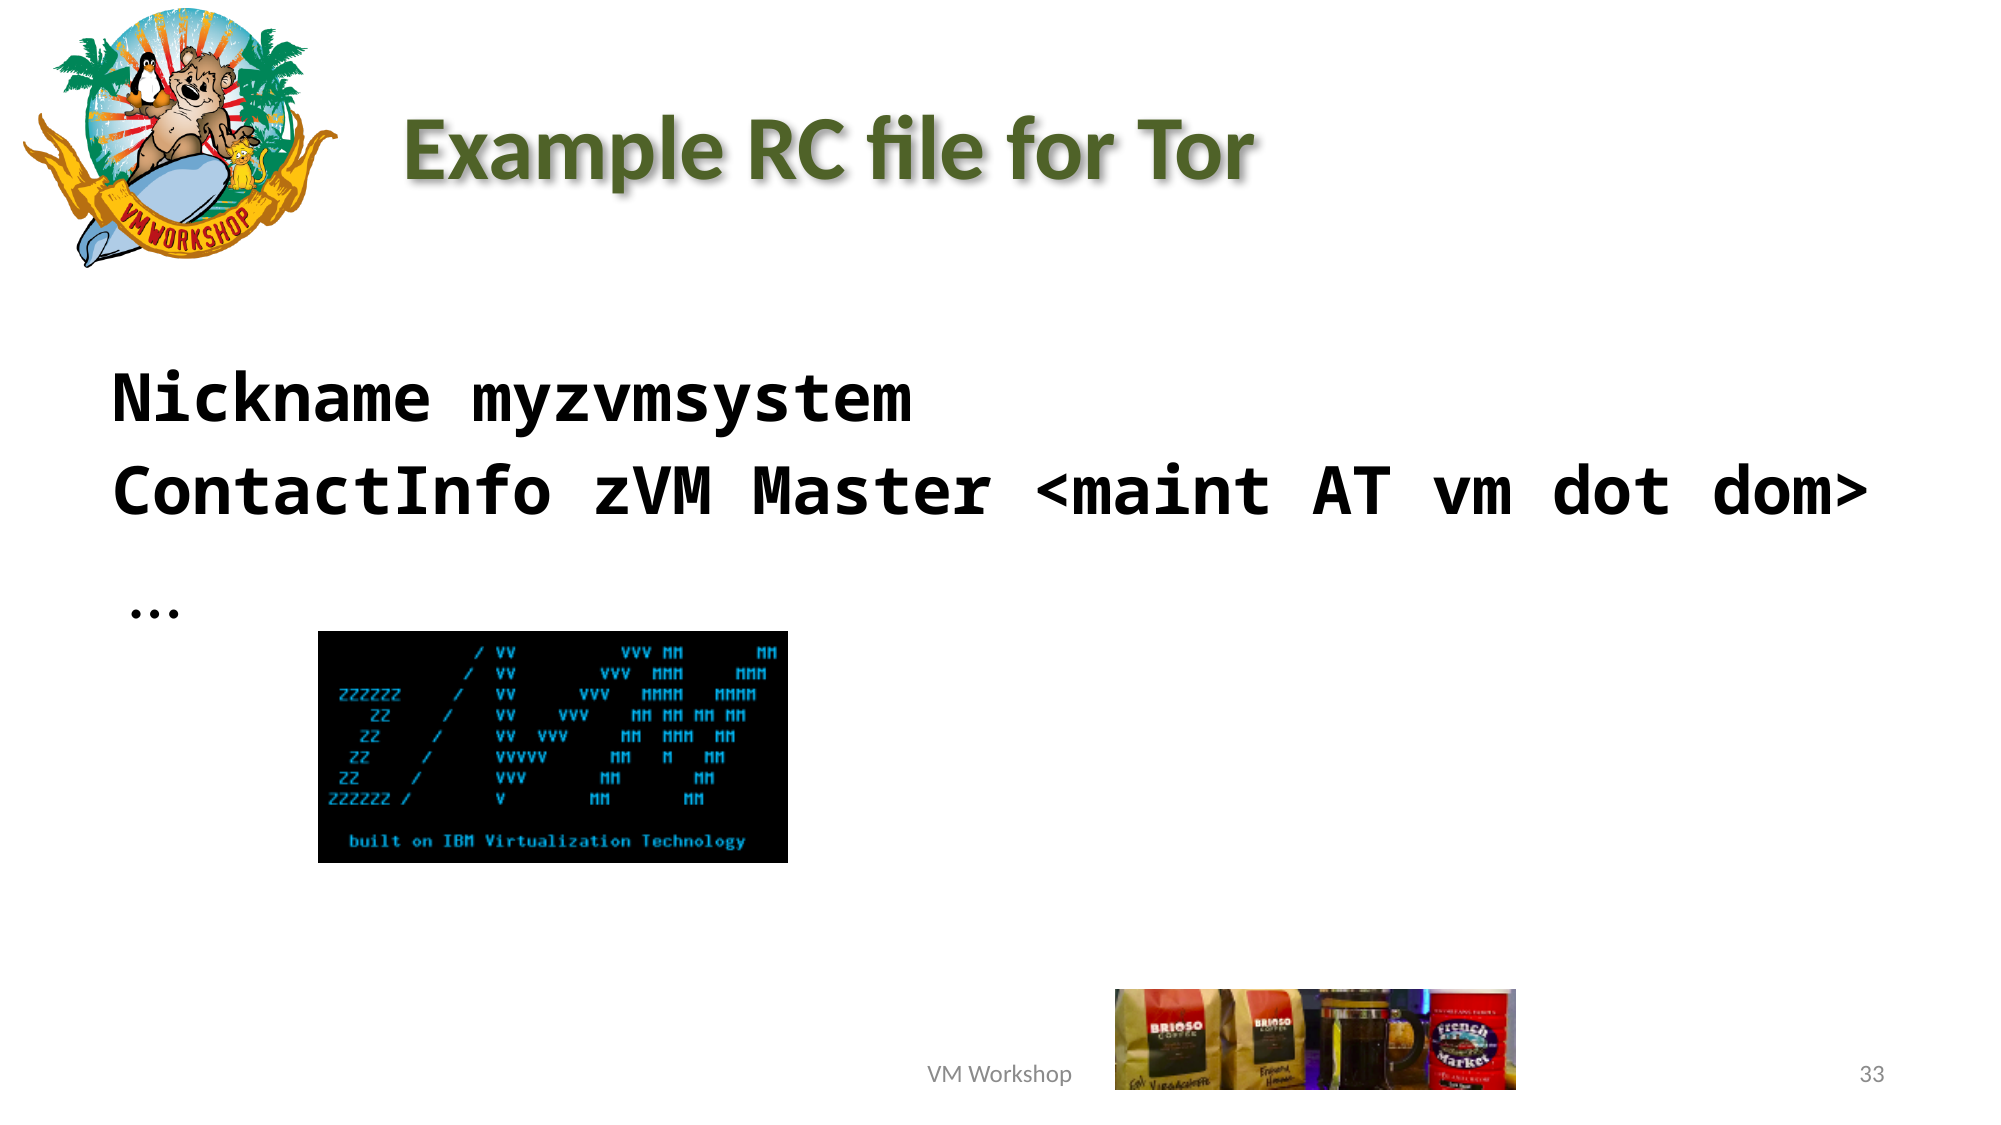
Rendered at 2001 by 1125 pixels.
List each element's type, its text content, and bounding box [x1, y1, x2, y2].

list Nickname myzvmsystem ContactInfo zVM Master <maint AT vm dot dom> … [112, 251, 1988, 1041]
picture [23, 8, 338, 269]
picture [318, 631, 788, 863]
title Example RC file for Tor [387, 49, 1917, 237]
picture [1115, 1041, 1516, 1090]
